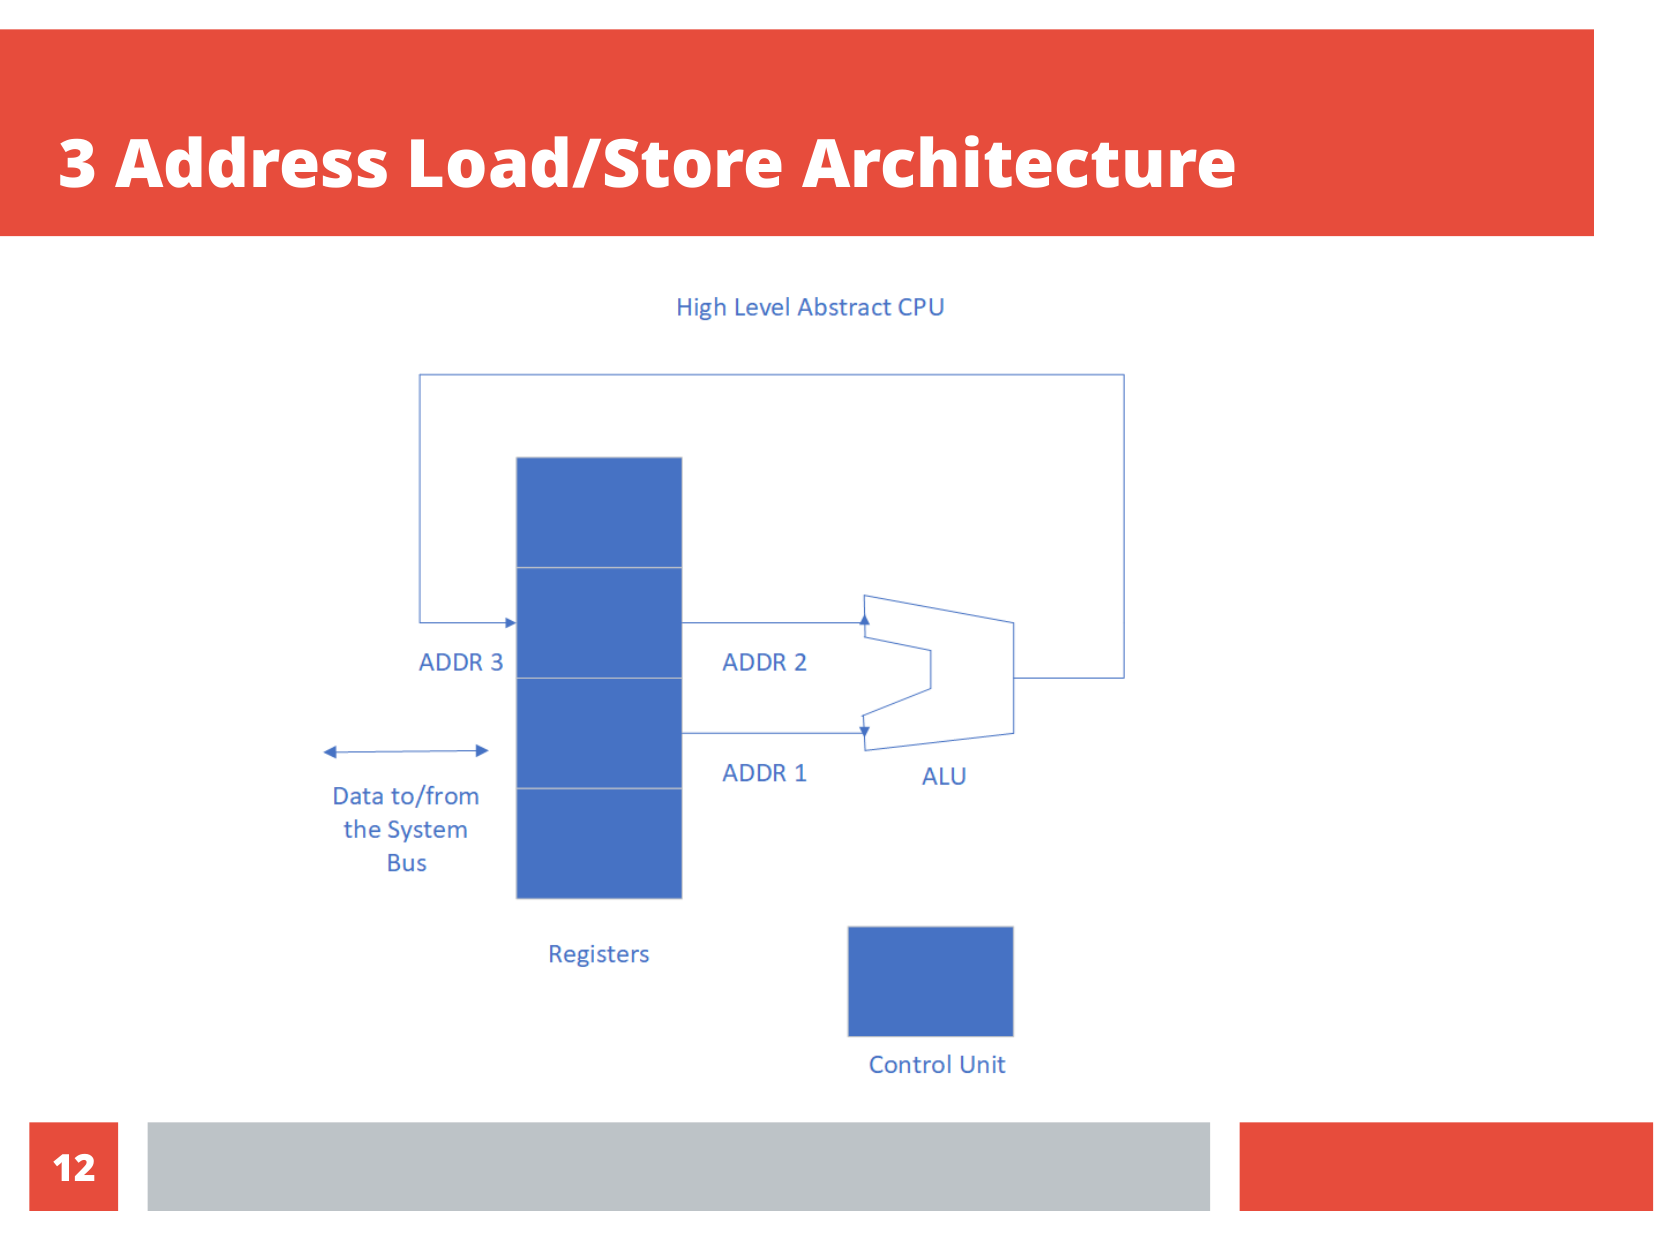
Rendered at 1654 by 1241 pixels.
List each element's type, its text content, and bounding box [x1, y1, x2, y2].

title 3 Address Load/Store Architecture [58, 59, 1594, 207]
picture [317, 281, 1126, 1096]
